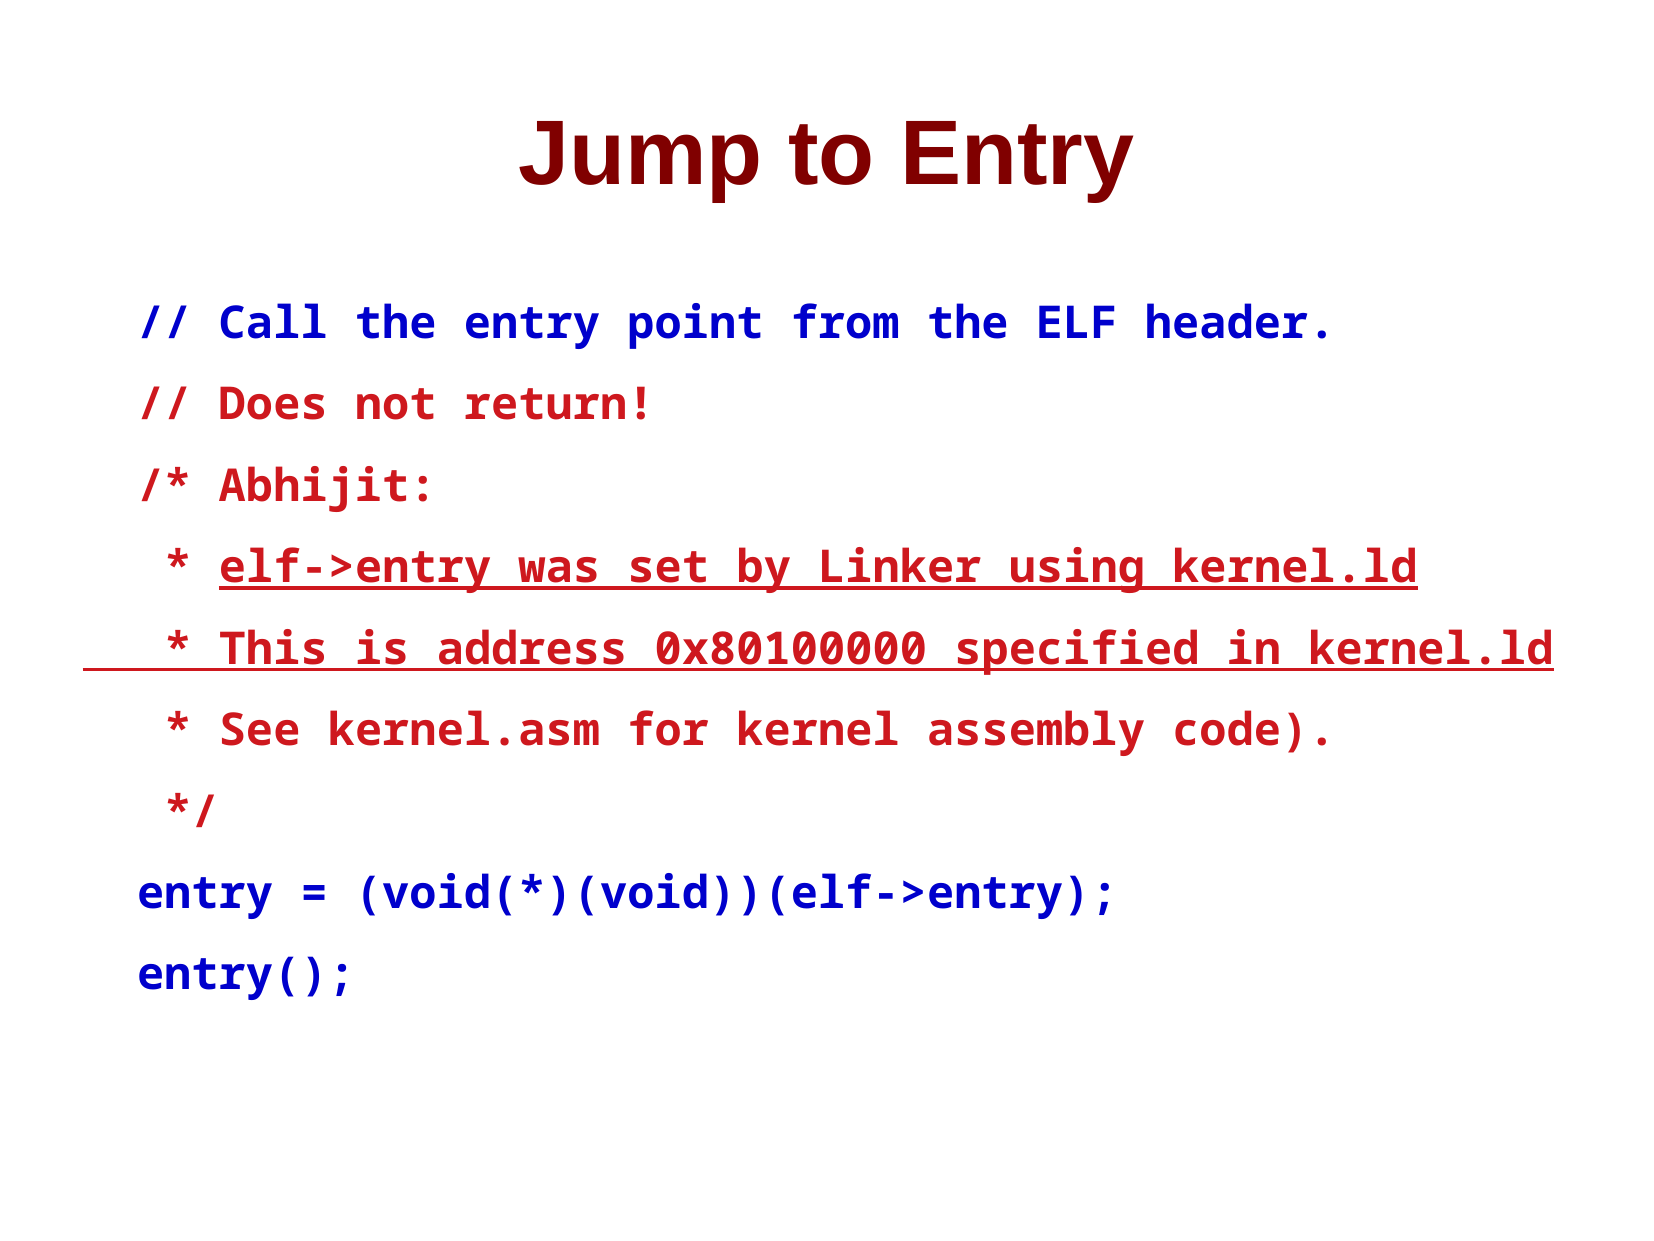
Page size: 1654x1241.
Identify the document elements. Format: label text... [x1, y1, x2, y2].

list // Call the entry point from the ELF header. // Does not return! /* Abhijit: * elf->entry was set by Linker using kernel.ld * This is address 0x80100000 specified in kernel.ld * See kernel.asm for kernel assembly code). */ entry = (void(*)(void))(elf->entry); entry(); [82, 290, 1571, 1010]
title Jump to Entry [82, 49, 1571, 257]
